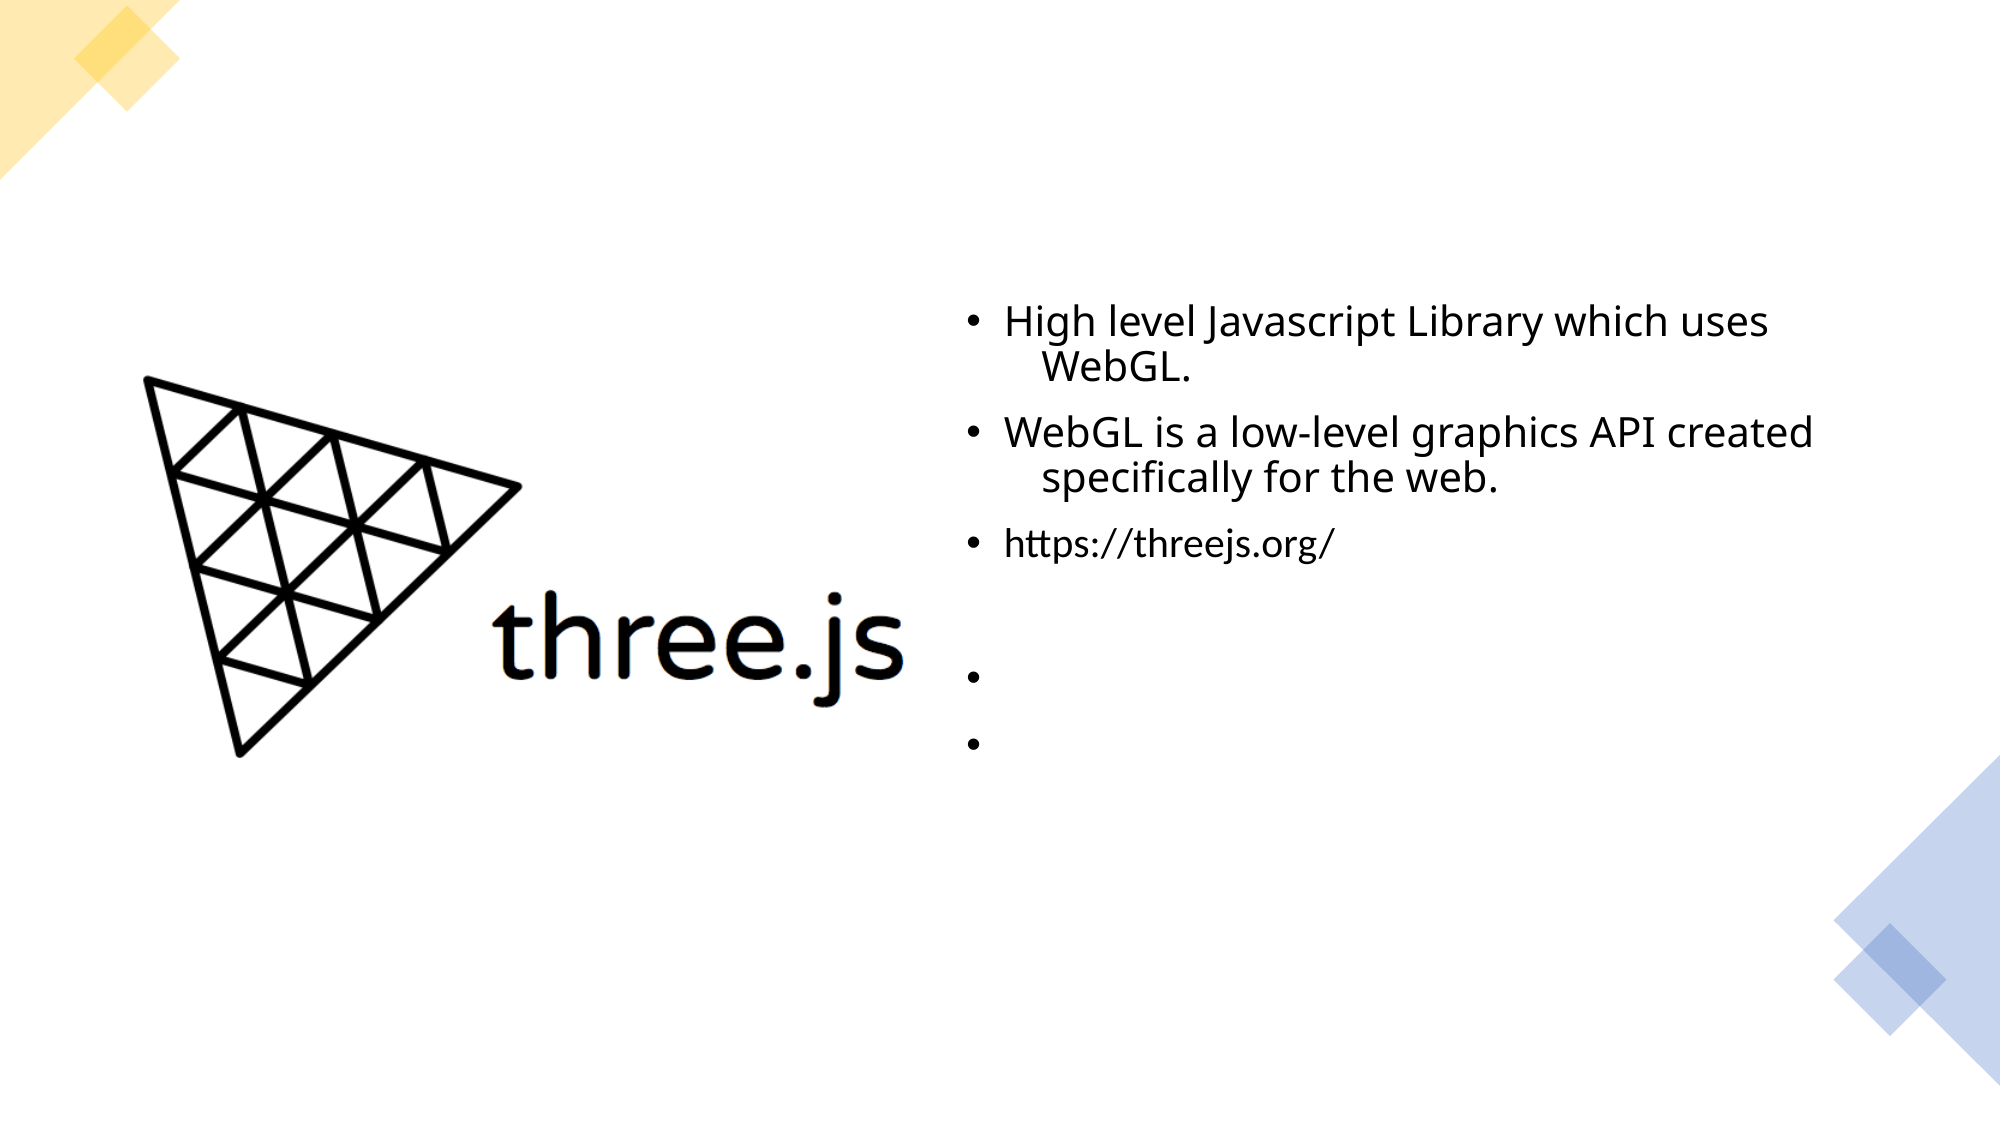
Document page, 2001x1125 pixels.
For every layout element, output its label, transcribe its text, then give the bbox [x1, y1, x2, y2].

text_box [0, 0, 2000, 1125]
picture [105, 343, 951, 782]
list High level Javascript Library which uses WebGL. WebGL is a low-level graphics API created specifically for the web. https://threejs.org/ [951, 292, 1895, 1014]
